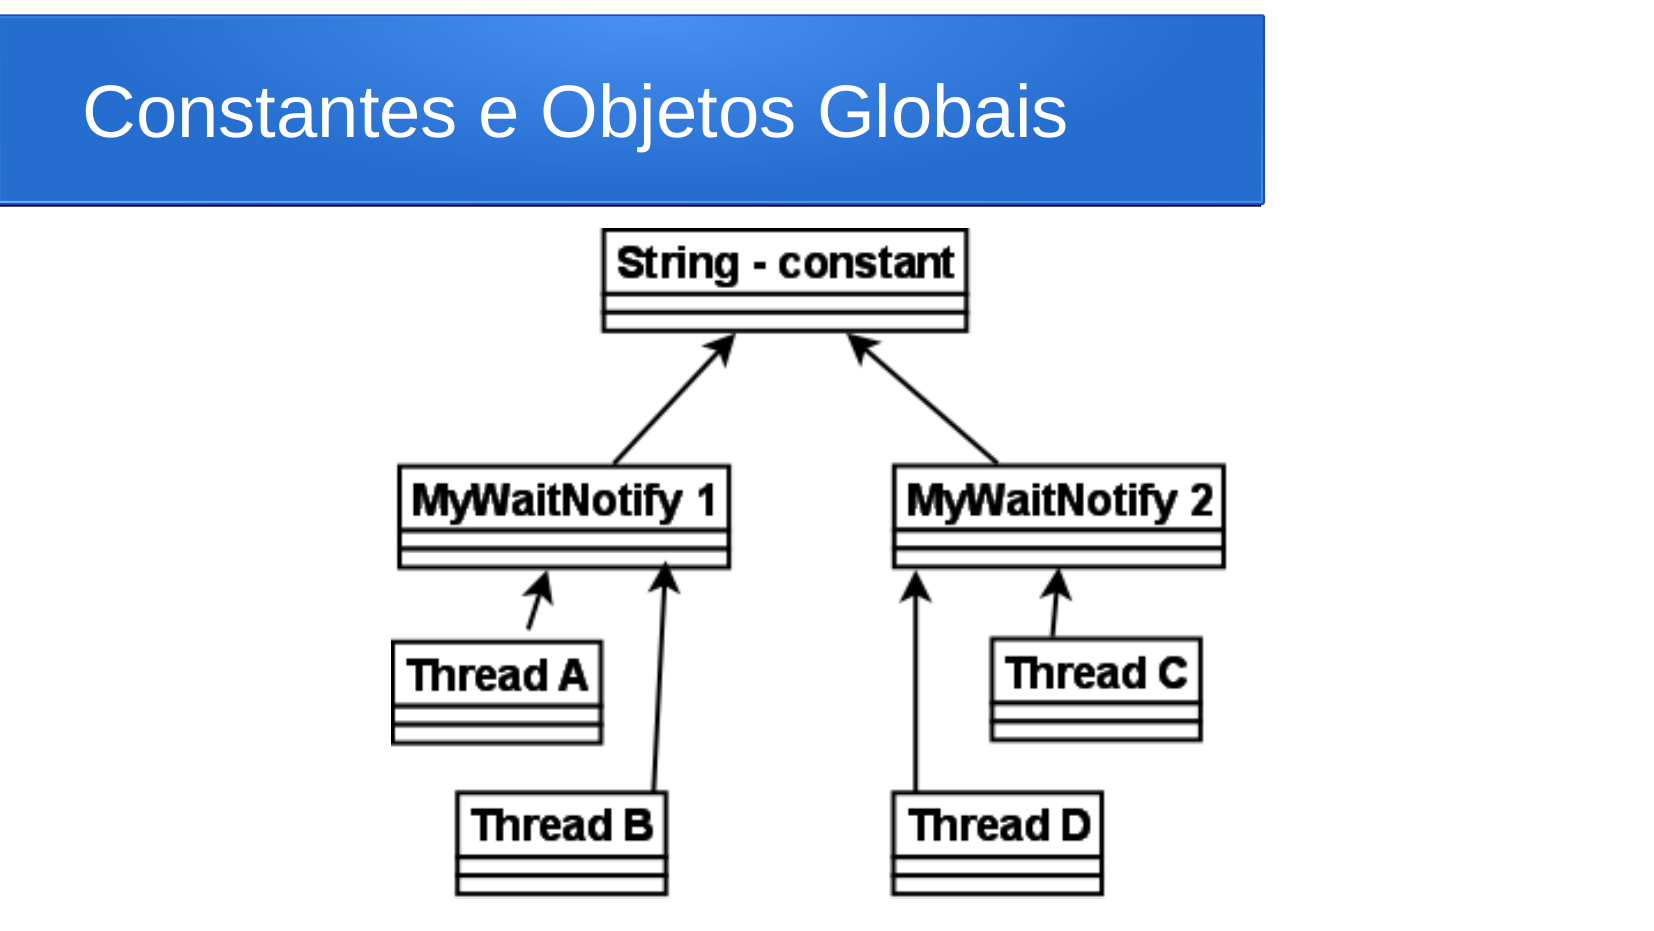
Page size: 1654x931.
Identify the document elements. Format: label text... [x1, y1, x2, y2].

picture [391, 228, 1229, 899]
title Constantes e Objetos Globais [82, 35, 1235, 189]
